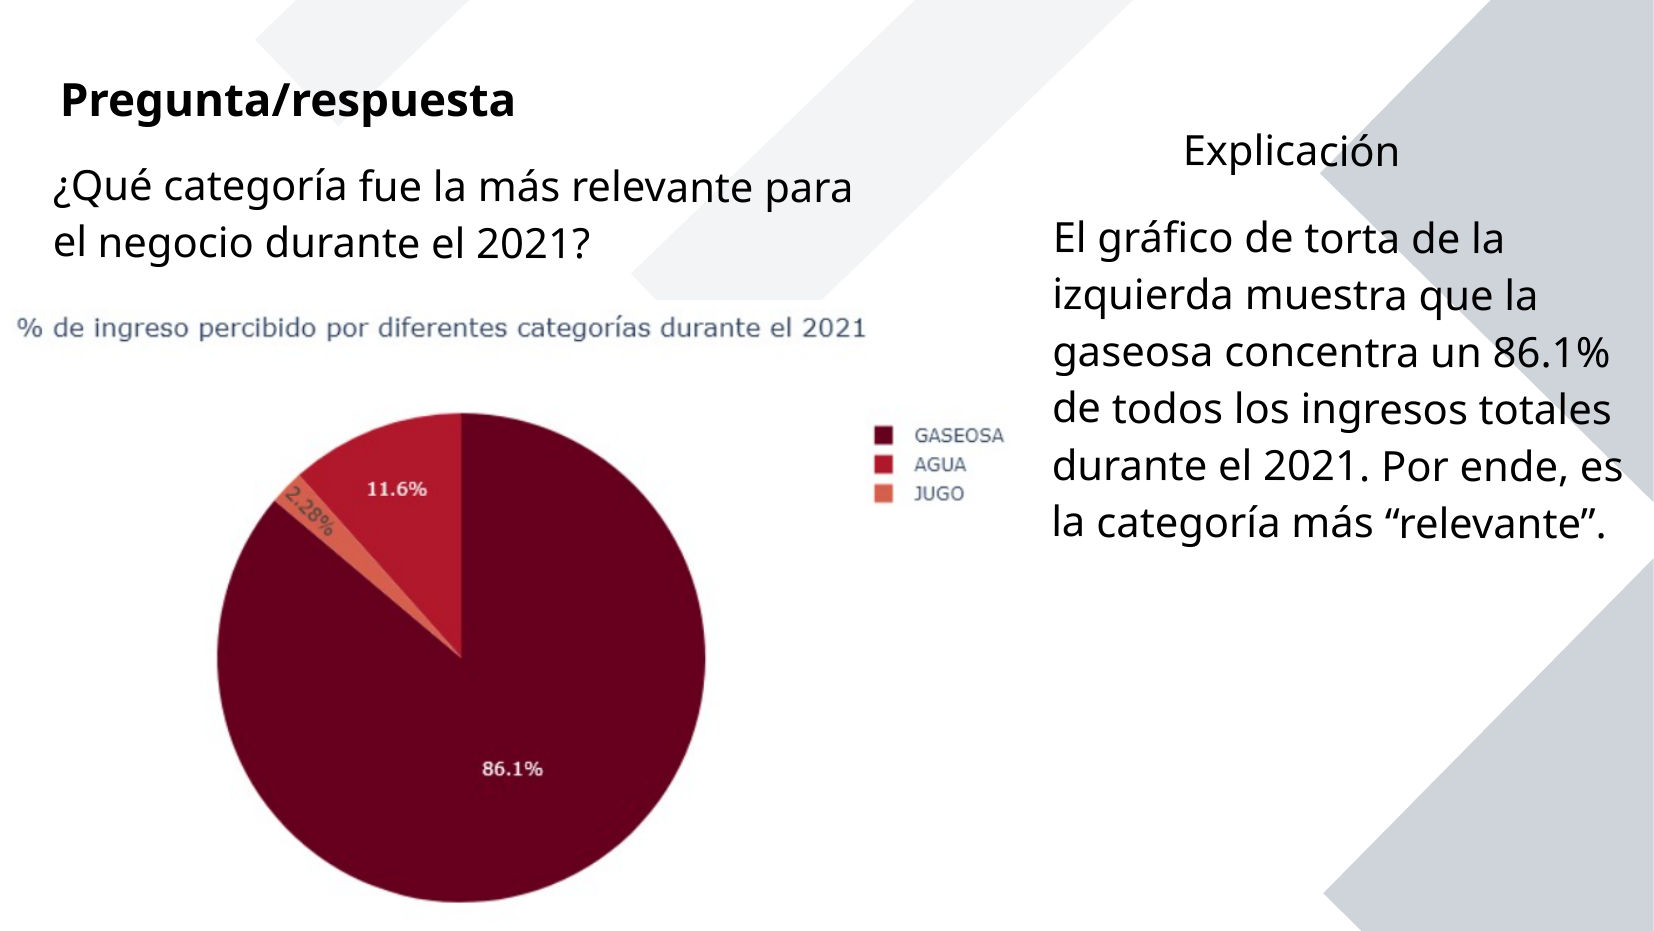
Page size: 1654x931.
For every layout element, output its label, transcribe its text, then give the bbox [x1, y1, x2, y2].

picture [0, 300, 1010, 931]
text_box Pregunta/respuesta [45, 60, 631, 138]
text_box ¿Qué categoría fue la más relevante para el negocio durante el 2021? [38, 147, 879, 265]
text_box Explicación [983, 112, 1600, 261]
text_box El gráfico de torta de la izquierda muestra que la gaseosa concentra un 86.1% de todos los ingresos totales durante el 2021. Por ende, es la categoría más “relevante”. [1036, 199, 1654, 497]
